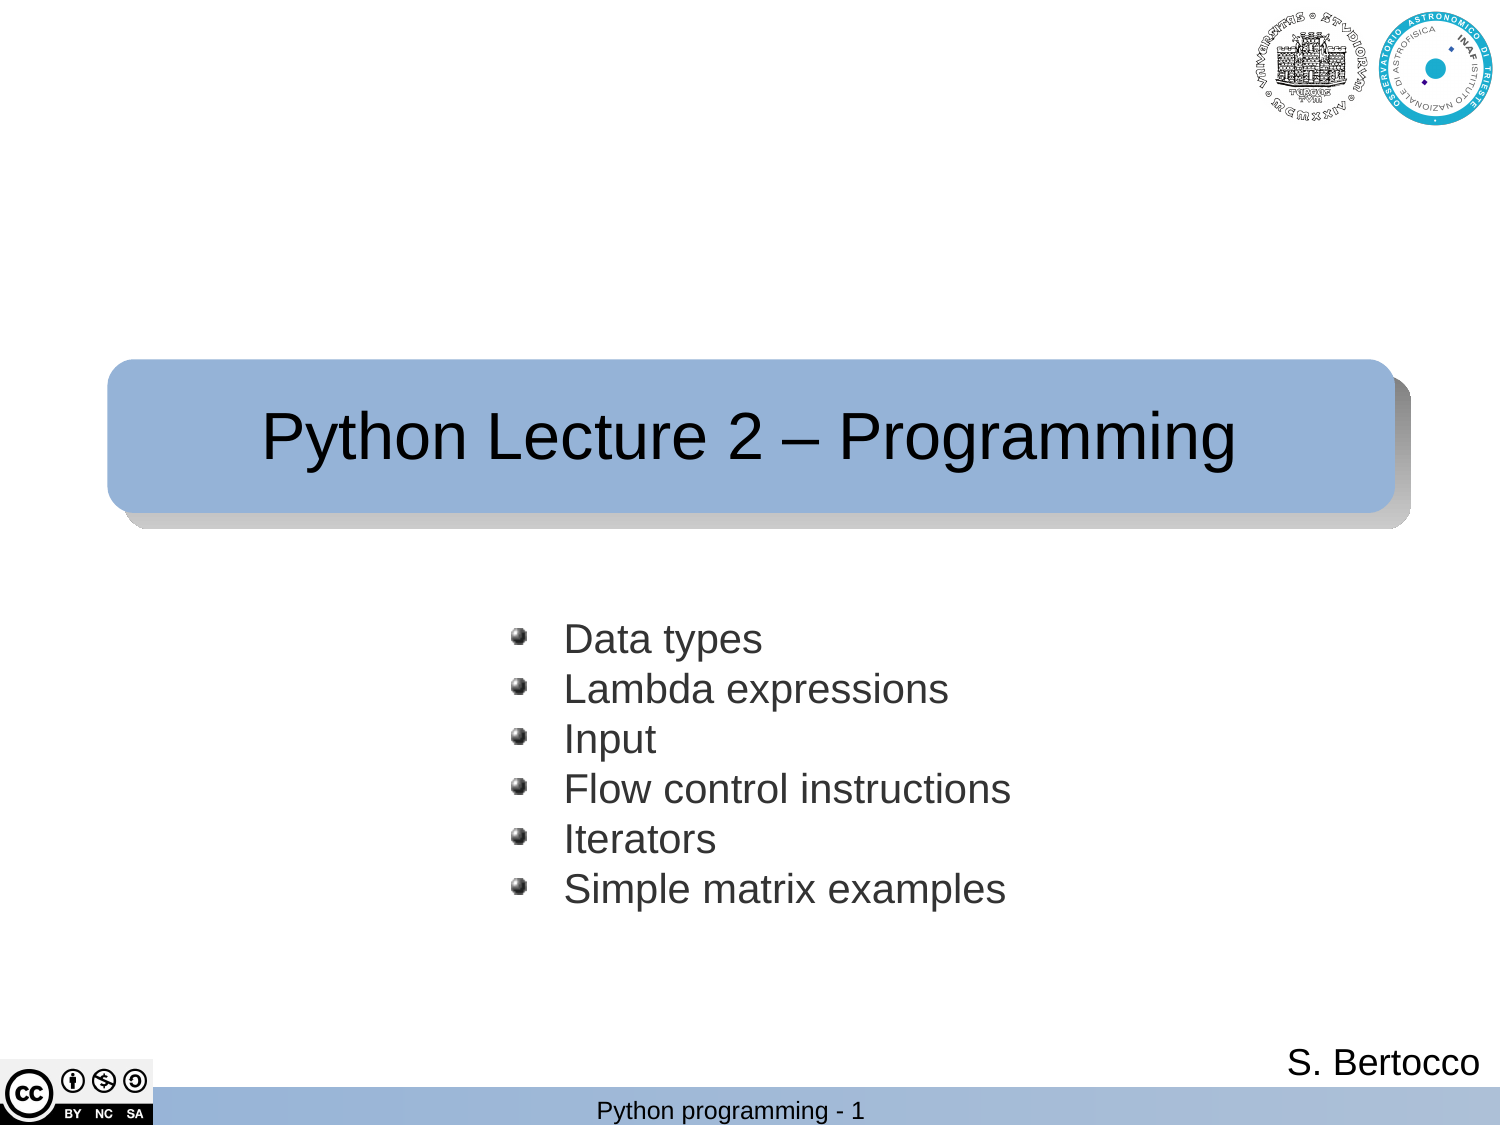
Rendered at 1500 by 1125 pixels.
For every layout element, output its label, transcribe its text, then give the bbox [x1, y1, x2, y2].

picture [0, 1059, 153, 1125]
picture [511, 878, 527, 895]
list Data types Lambda expressions Input Flow control instructions Iterators Simple matrix examples [478, 603, 1038, 860]
picture [1252, 0, 1500, 149]
text_box Python Lecture 2 – Programming [112, 373, 1388, 492]
